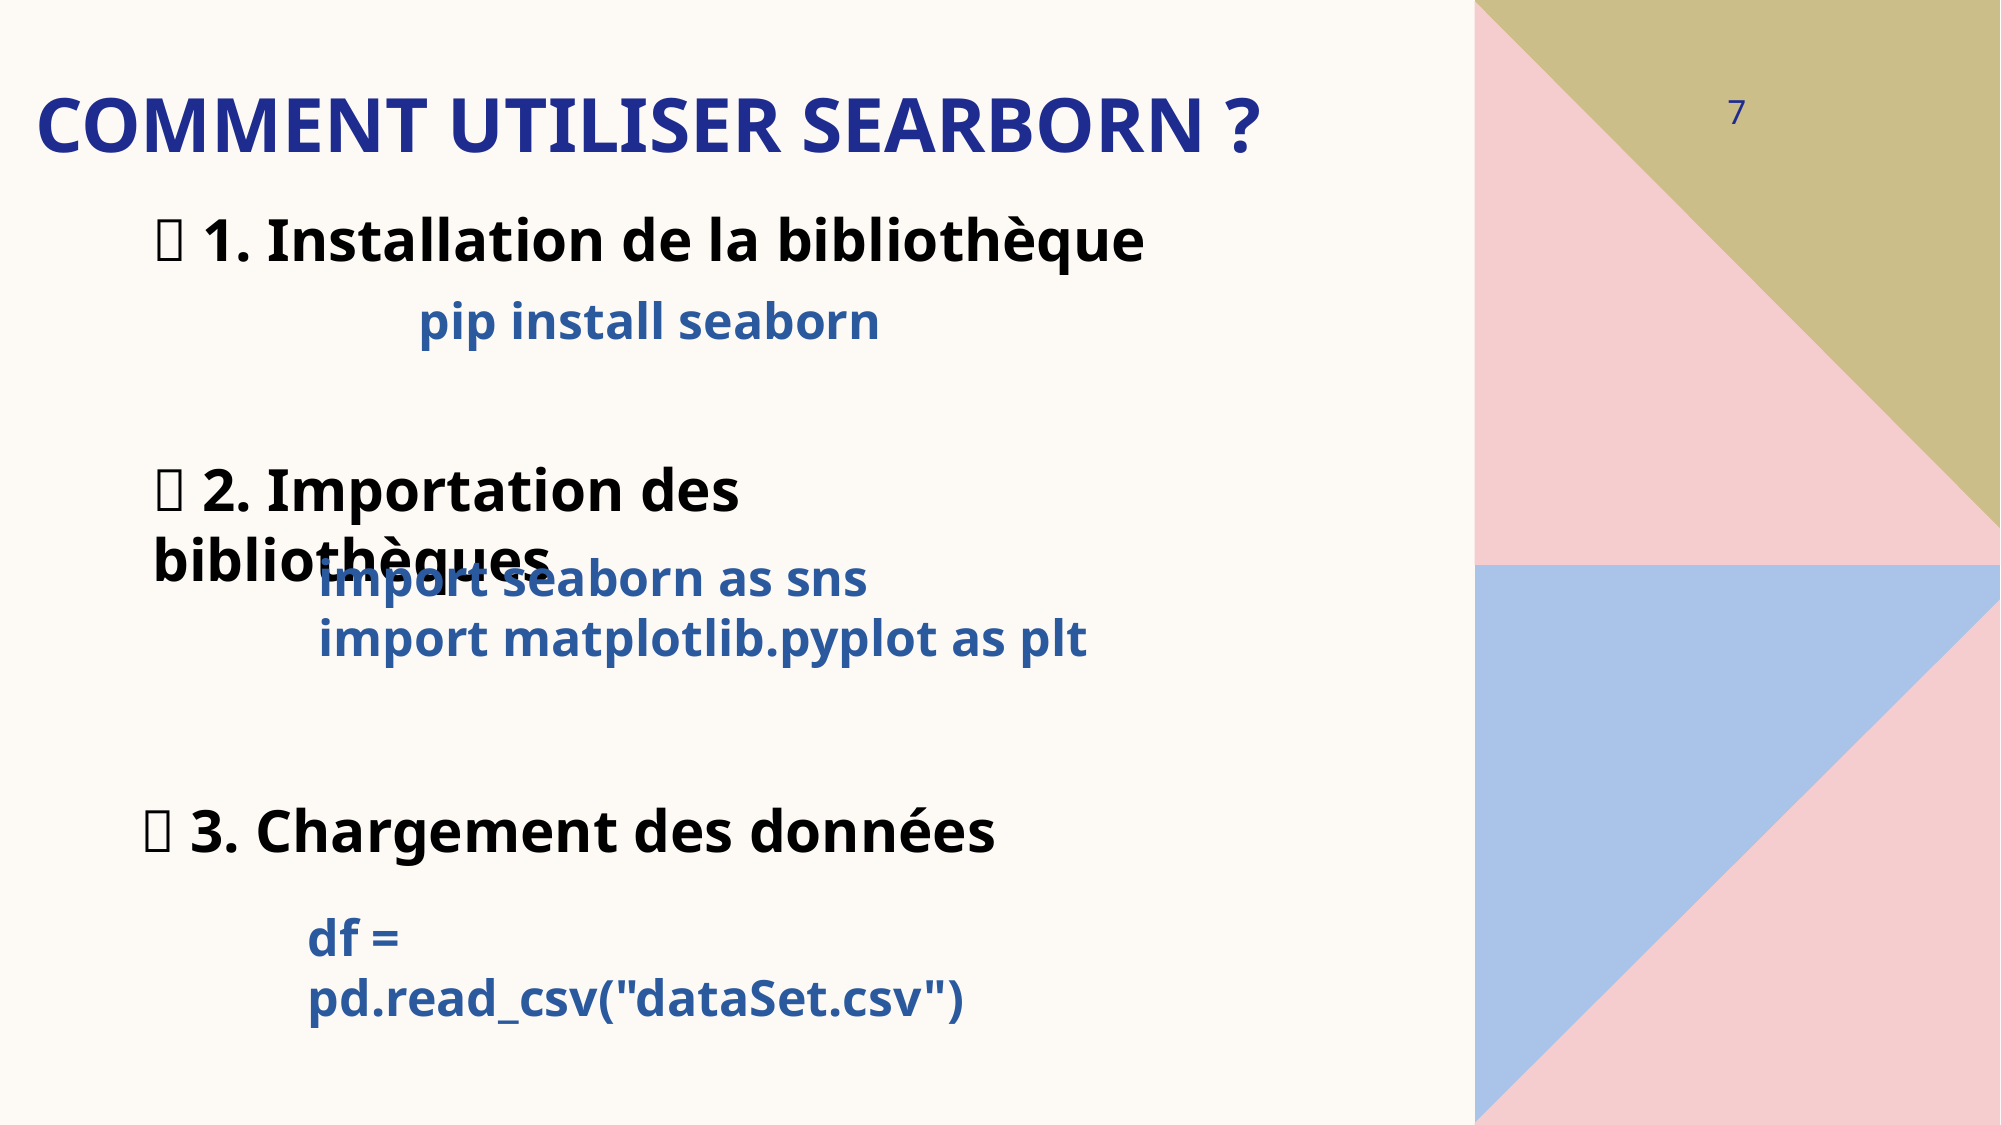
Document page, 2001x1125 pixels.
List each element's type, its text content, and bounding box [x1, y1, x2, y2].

text_box 🔹 2. Importation des bibliothèques [137, 445, 1143, 532]
text_box 🔹 3. Chargement des données [125, 786, 1131, 873]
text_box [1712, 75, 1875, 153]
text_box 🔹 1. Installation de la bibliothèque [137, 195, 1288, 353]
text_box df = pd.read_csv("dataSet.csv") [292, 898, 1005, 975]
text_box pip install seaborn [403, 281, 1208, 418]
title Comment utiliser Searborn ? [19, 78, 1476, 156]
text_box import seaborn as sns import matplotlib.pyplot as plt [303, 539, 1309, 676]
